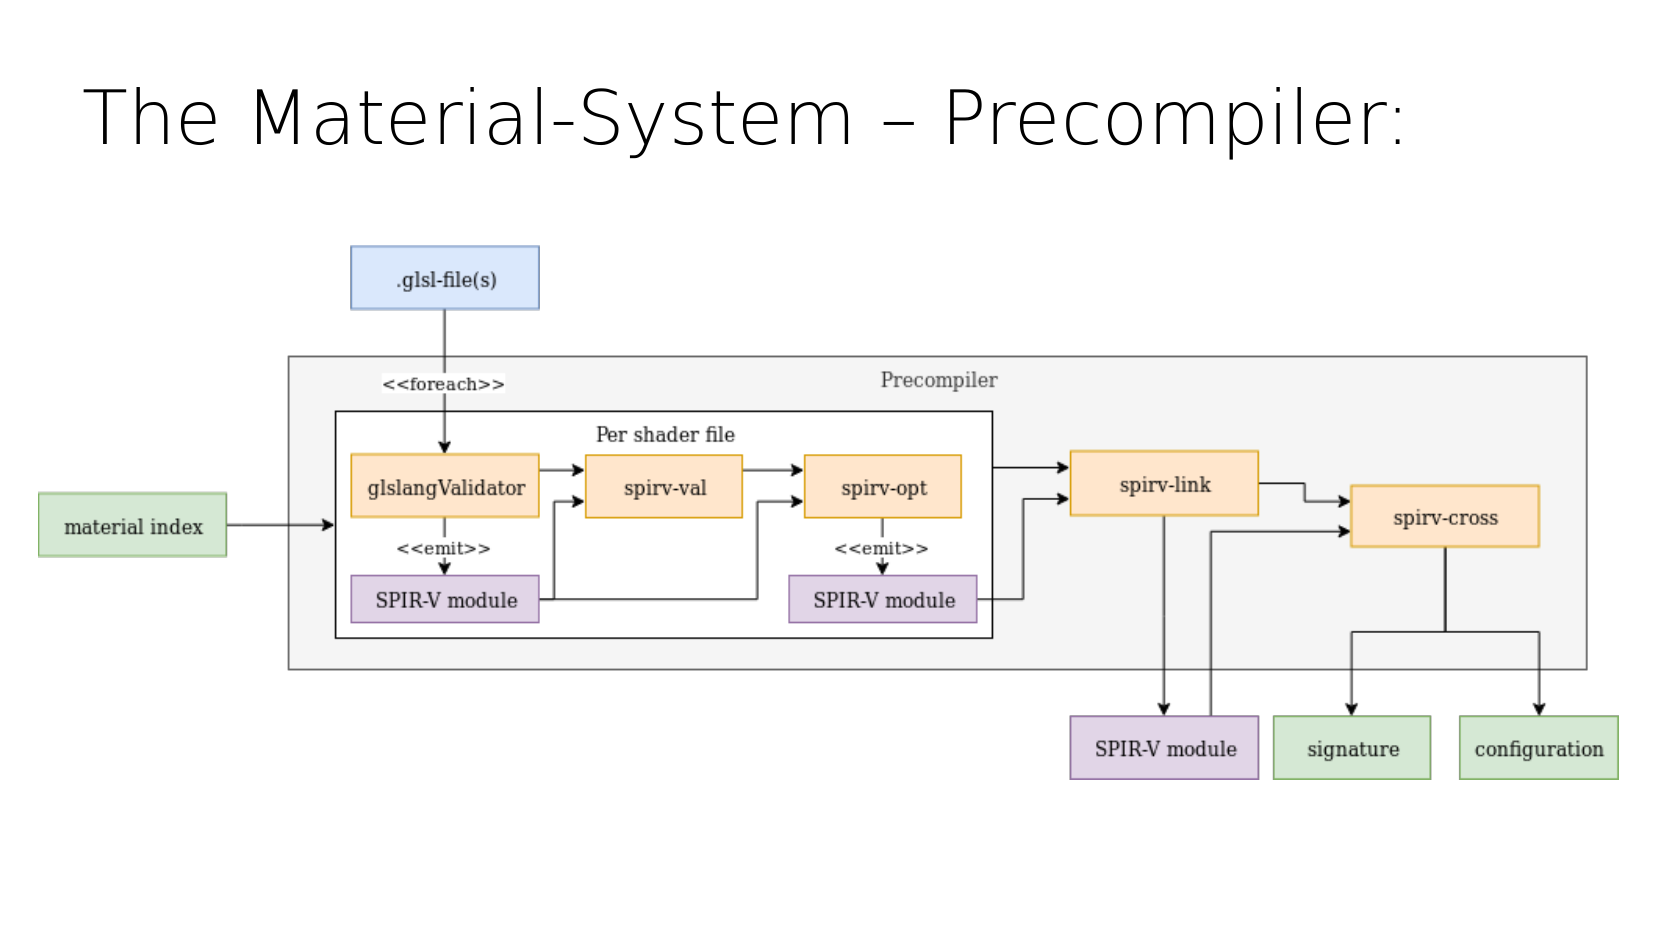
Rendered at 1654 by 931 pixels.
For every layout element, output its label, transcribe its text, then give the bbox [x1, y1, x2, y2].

picture [38, 245, 1619, 781]
subtitle The Material-System – Precompiler: [82, 75, 1576, 245]
